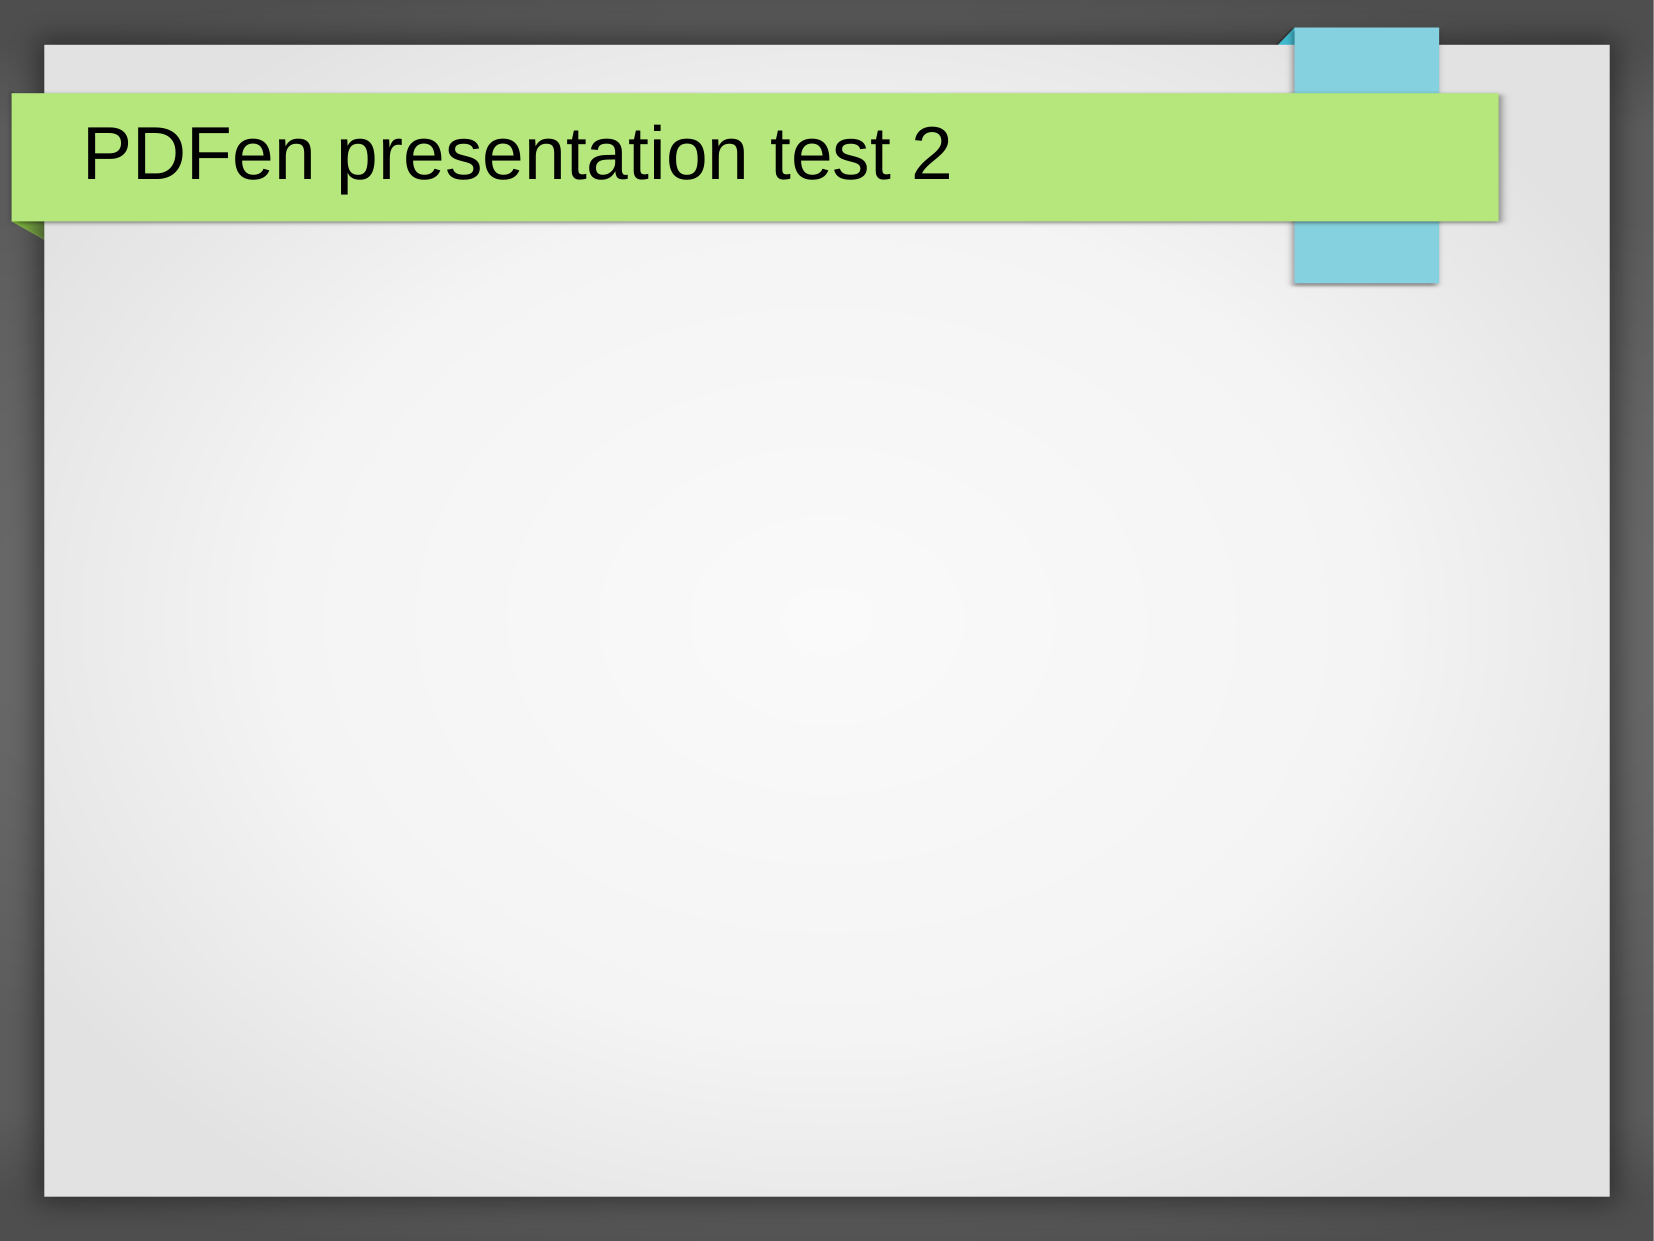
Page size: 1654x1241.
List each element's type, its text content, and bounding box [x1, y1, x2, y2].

picture [0, 0, 1654, 1241]
title PDFen presentation test 2 [82, 94, 1264, 213]
